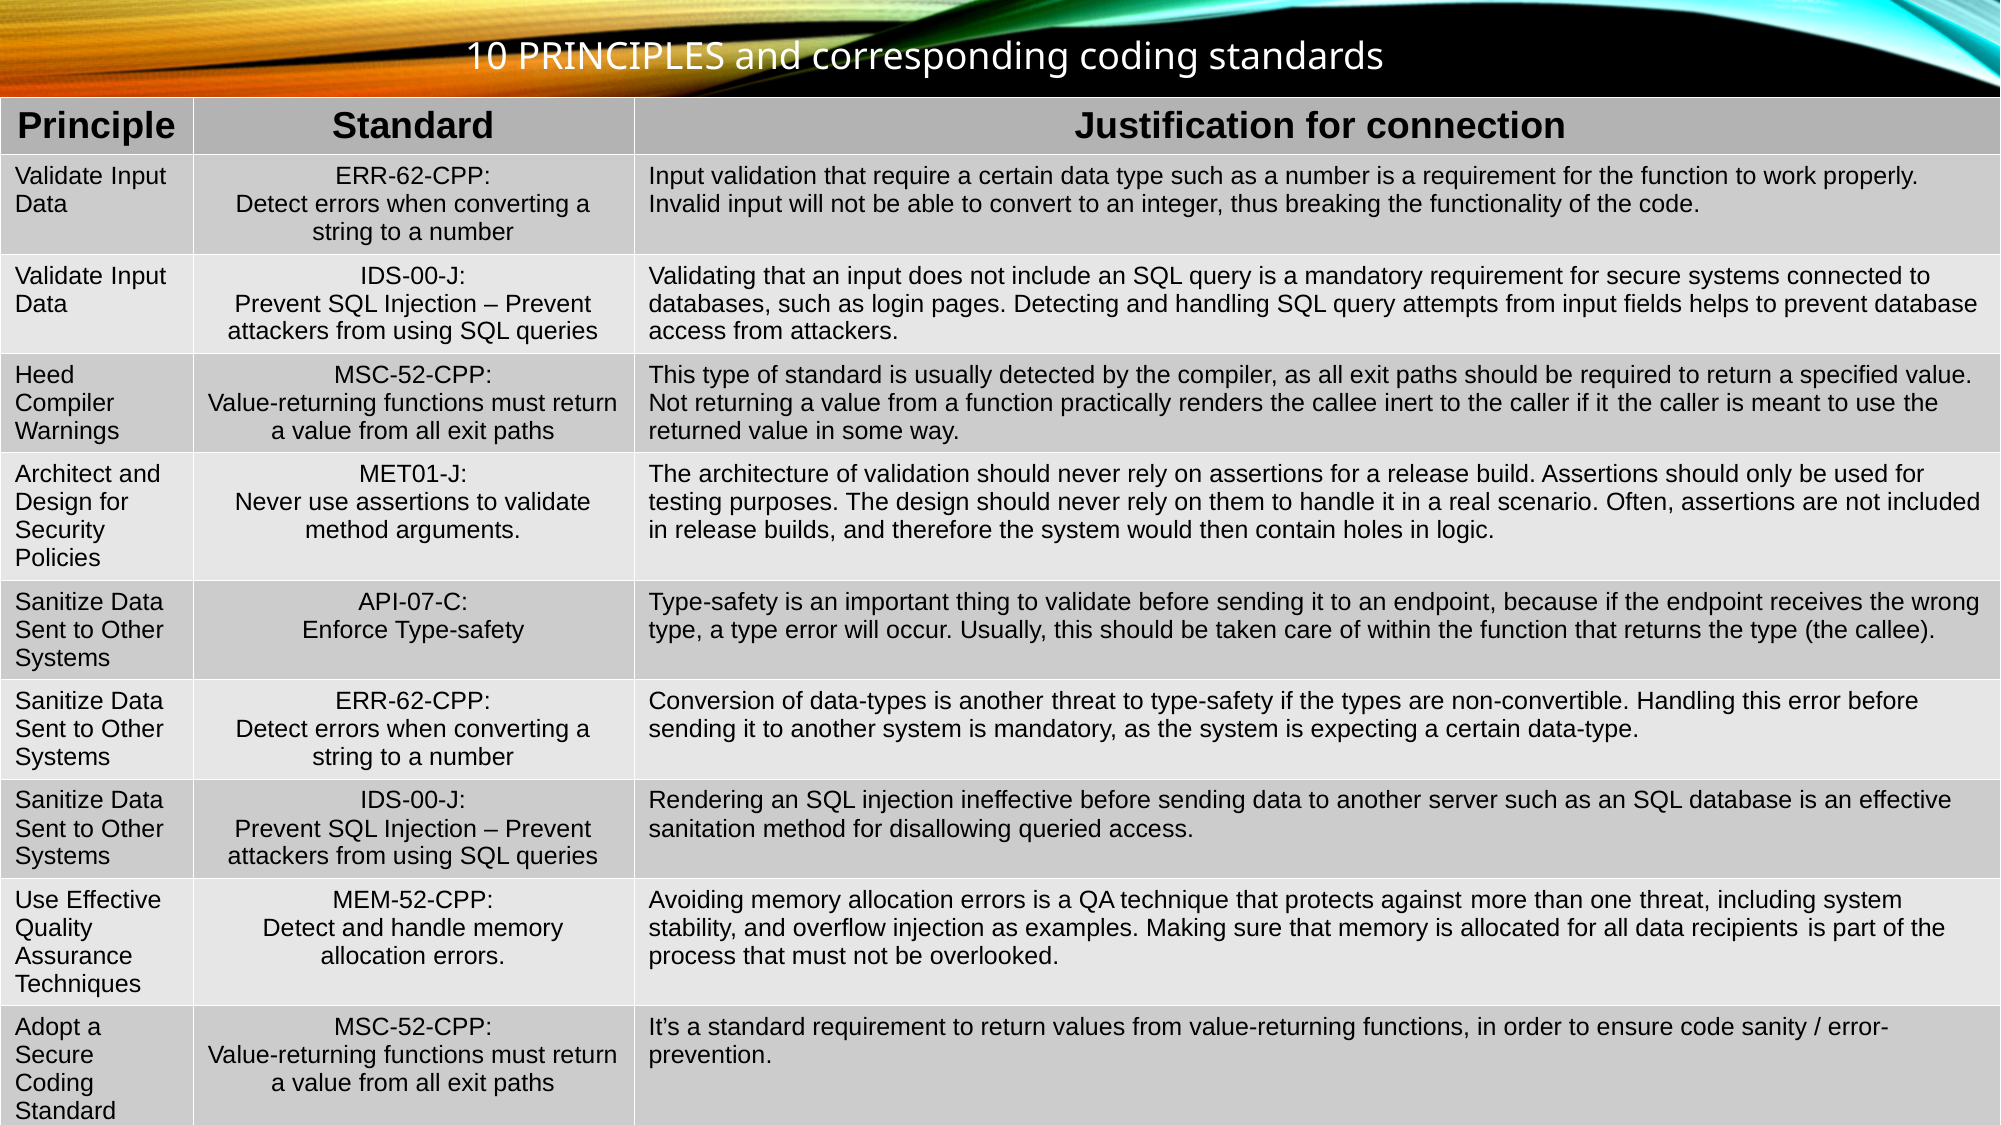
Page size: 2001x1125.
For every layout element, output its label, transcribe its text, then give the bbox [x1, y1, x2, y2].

table_cell Adopt a Secure Coding Standard [1, 1006, 193, 1125]
table_cell Sanitize Data Sent to Other Systems [1, 581, 193, 679]
table_cell MET01-J: Never use assertions to validate method arguments. [194, 453, 634, 580]
table_cell Validating that an input does not include an SQL query is a mandatory requirement for secure systems connected to databases, such as login pages. Detecting and handling SQL query attempts from input fields helps to prevent database access from attackers. [635, 255, 2000, 353]
table_cell IDS-00-J: Prevent SQL Injection – Prevent attackers from using SQL queries [194, 255, 634, 353]
table_cell Type-safety is an important thing to validate before sending it to an endpoint, because if the endpoint receives the wrong type, a type error will occur. Usually, this should be taken care of within the function that returns the type (the callee). [635, 581, 2000, 679]
table_cell Rendering an SQL injection ineffective before sending data to another server such as an SQL database is an effective sanitation method for disallowing queried access. [635, 780, 2000, 878]
table_cell ERR-62-CPP: Detect errors when converting a string to a number [194, 155, 634, 254]
table_header Justification for connection [635, 98, 2000, 154]
table_cell MSC-52-CPP: Value-returning functions must return a value from all exit paths [194, 354, 634, 452]
table_cell The architecture of validation should never rely on assertions for a release build. Assertions should only be used for testing purposes. The design should never rely on them to handle it in a real scenario. Often, assertions are not included in release builds, and therefore the system would then contain holes in logic. [635, 453, 2000, 580]
table_cell MEM-52-CPP: Detect and handle memory allocation errors. [194, 879, 634, 1005]
table_cell IDS-00-J: Prevent SQL Injection – Prevent attackers from using SQL queries [194, 780, 634, 878]
table_header Principle [1, 98, 193, 154]
picture [1696, 0, 2000, 97]
table_cell Avoiding memory allocation errors is a QA technique that protects against more than one threat, including system stability, and overflow injection as examples. Making sure that memory is allocated for all data recipients is part of the process that must not be overlooked. [635, 879, 2000, 1005]
table_cell Validate Input Data [1, 155, 193, 254]
table_cell ERR-62-CPP: Detect errors when converting a string to a number [194, 680, 634, 779]
table_cell Conversion of data-types is another threat to type-safety if the types are non-convertible. Handling this error before sending it to another system is mandatory, as the system is expecting a certain data-type. [635, 680, 2000, 779]
picture [0, 0, 450, 97]
table_cell This type of standard is usually detected by the compiler, as all exit paths should be required to return a specified value. Not returning a value from a function practically renders the callee inert to the caller if it the caller is meant to use the returned value in some way. [635, 354, 2000, 452]
table_header Standard [194, 98, 634, 154]
table_cell Sanitize Data Sent to Other Systems [1, 680, 193, 779]
title 10 PRINCIPLES and corresponding coding standards [450, 0, 1696, 97]
table_cell Architect and Design for Security Policies [1, 453, 193, 580]
table_cell Heed Compiler Warnings [1, 354, 193, 452]
table_cell MSC-52-CPP: Value-returning functions must return a value from all exit paths [194, 1006, 634, 1125]
table_cell Sanitize Data Sent to Other Systems [1, 780, 193, 878]
table_cell Use Effective Quality Assurance Techniques [1, 879, 193, 1005]
table_cell Input validation that require a certain data type such as a number is a requirement for the function to work properly. Invalid input will not be able to convert to an integer, thus breaking the functionality of the code. [635, 155, 2000, 254]
table_cell API-07-C: Enforce Type-safety [194, 581, 634, 679]
table_cell Validate Input Data [1, 255, 193, 353]
table_cell It’s a standard requirement to return values from value-returning functions, in order to ensure code sanity / error-prevention. [635, 1006, 2000, 1125]
